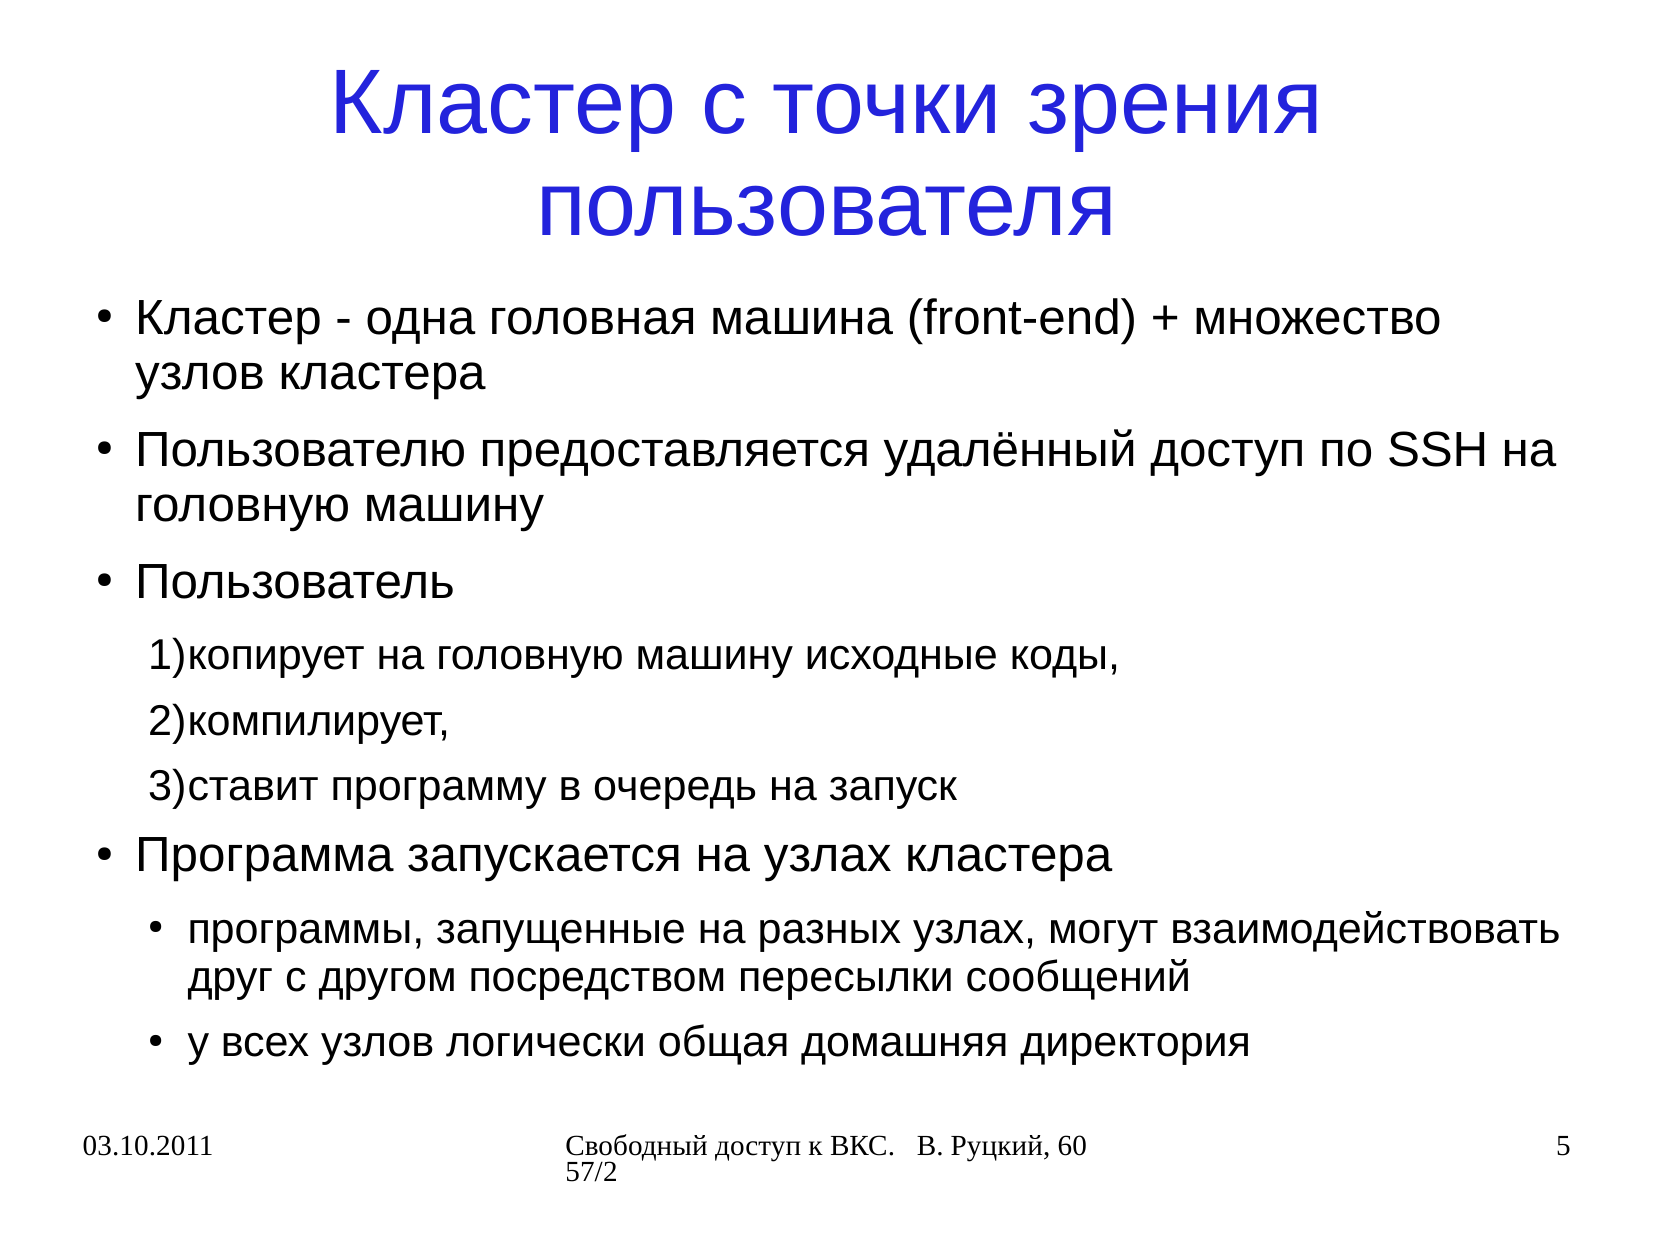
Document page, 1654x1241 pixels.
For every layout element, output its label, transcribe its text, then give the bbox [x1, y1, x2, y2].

list Кластер - одна головная машина (front-end) + множество узлов кластера Пользователю предоставляется удалённый доступ по SSH на головную машину Пользователь копирует на головную машину исходные коды, компилирует, ставит программу в очередь на запуск Программа запускается на узлах кластера программы, запущенные на разных узлах, могут взаимодействовать друг с другом посредством пересылки сообщений у всех узлов логически общая домашняя директория [82, 290, 1571, 1109]
title Кластер с точки зрения пользователя [82, 49, 1571, 257]
